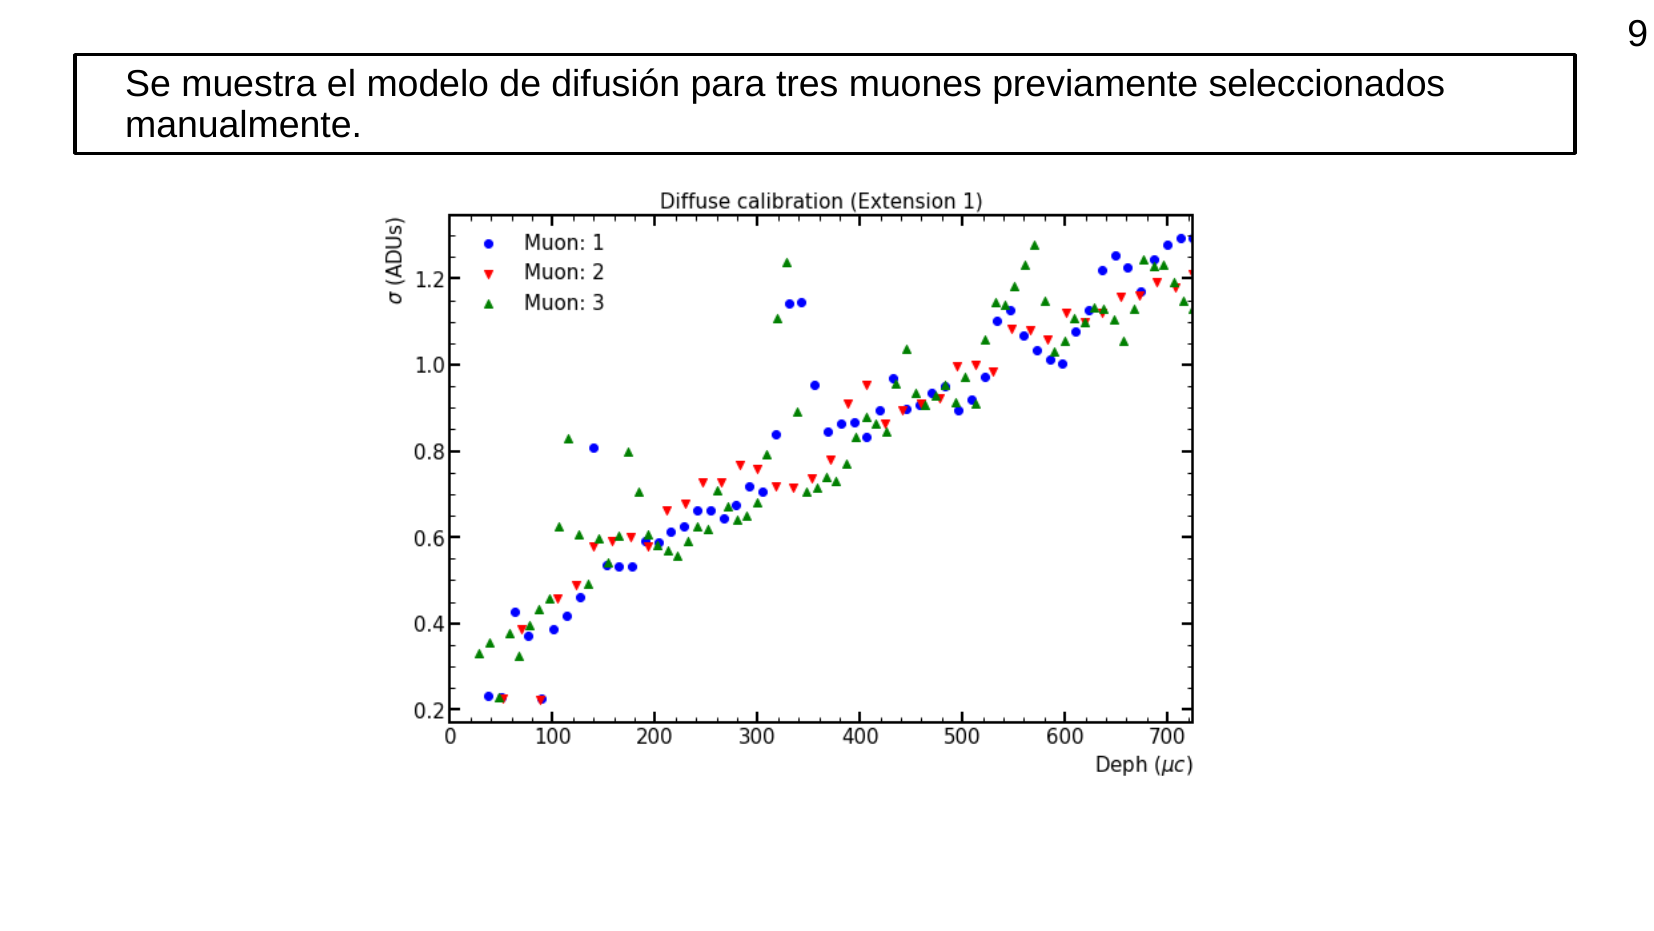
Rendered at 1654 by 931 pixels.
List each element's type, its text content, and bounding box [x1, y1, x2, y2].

text_box Se muestra el modelo de difusión para tres muones previamente seleccionados manualmente. [75, 54, 1576, 154]
text_box <number> [1612, 4, 1654, 76]
picture [375, 182, 1202, 788]
